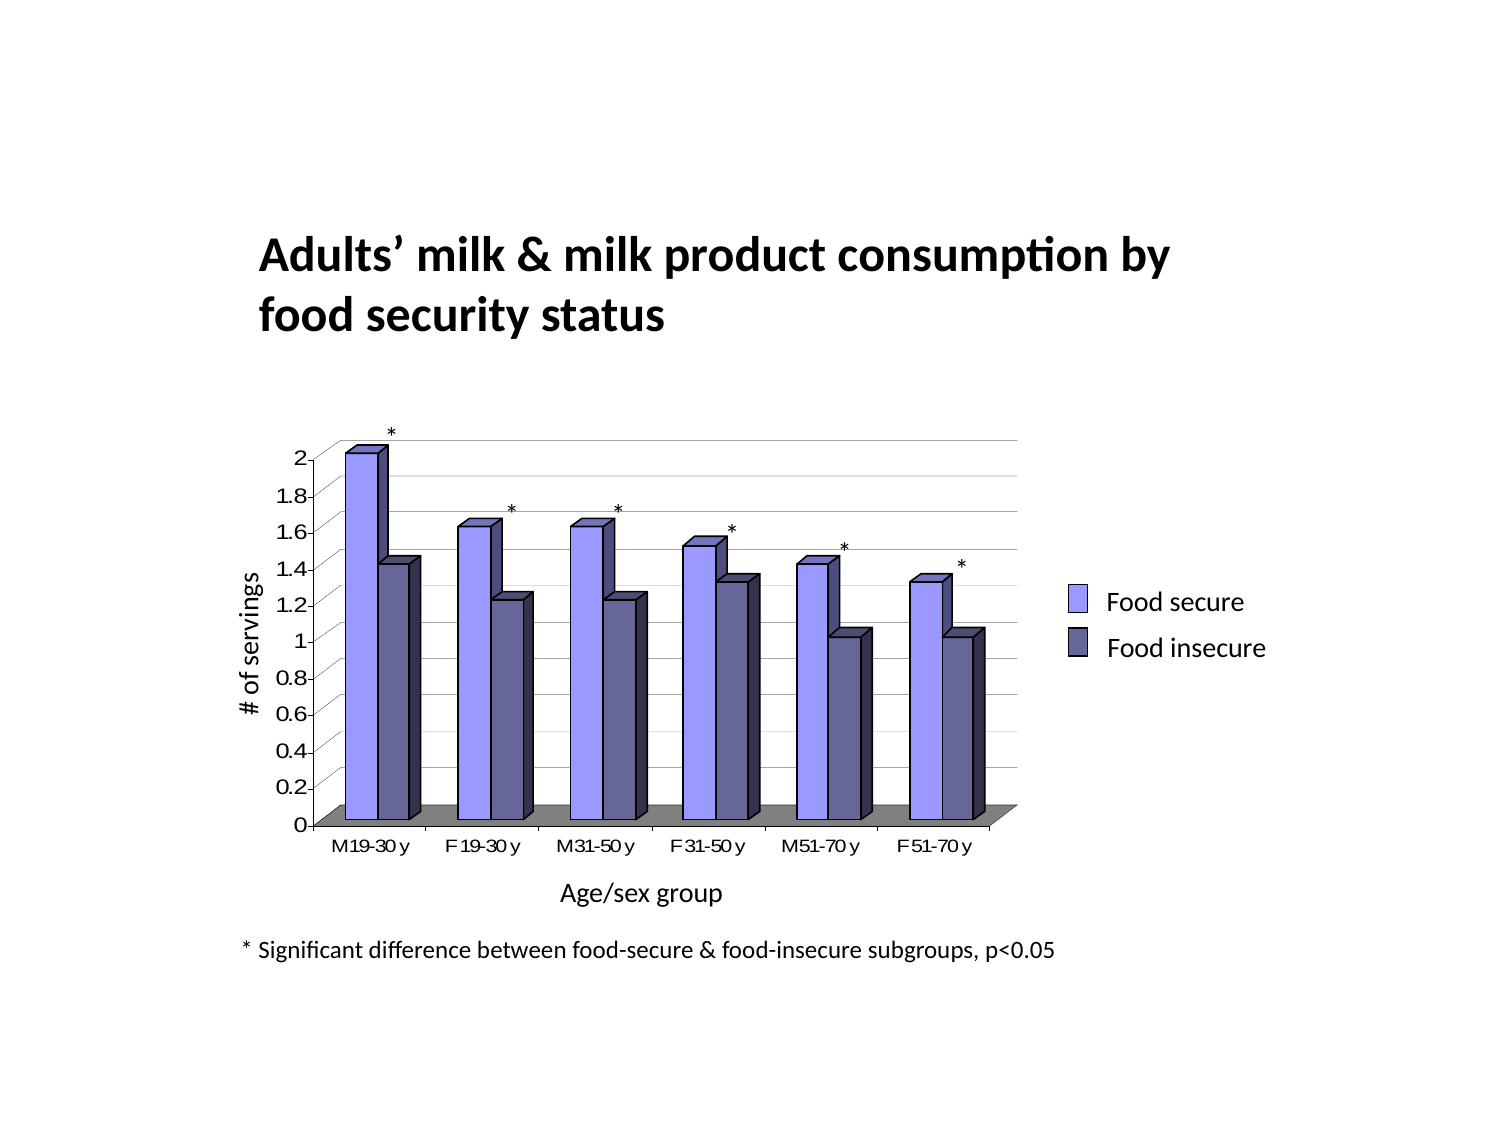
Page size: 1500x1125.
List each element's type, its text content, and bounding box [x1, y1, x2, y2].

chart [739, 412, 1066, 891]
text_box [1068, 584, 1088, 613]
text_box Food secure [1091, 576, 1260, 625]
picture [225, 412, 1065, 890]
text_box * Significant difference between food-secure & food-insecure subgroups, p<0.05 [225, 926, 1073, 971]
text_box [1068, 628, 1088, 657]
text_box Age/sex group [545, 890, 739, 916]
title Adults’ milk & milk product consumption by food security status [243, 196, 1285, 366]
text_box Food insecure [1092, 622, 1282, 671]
